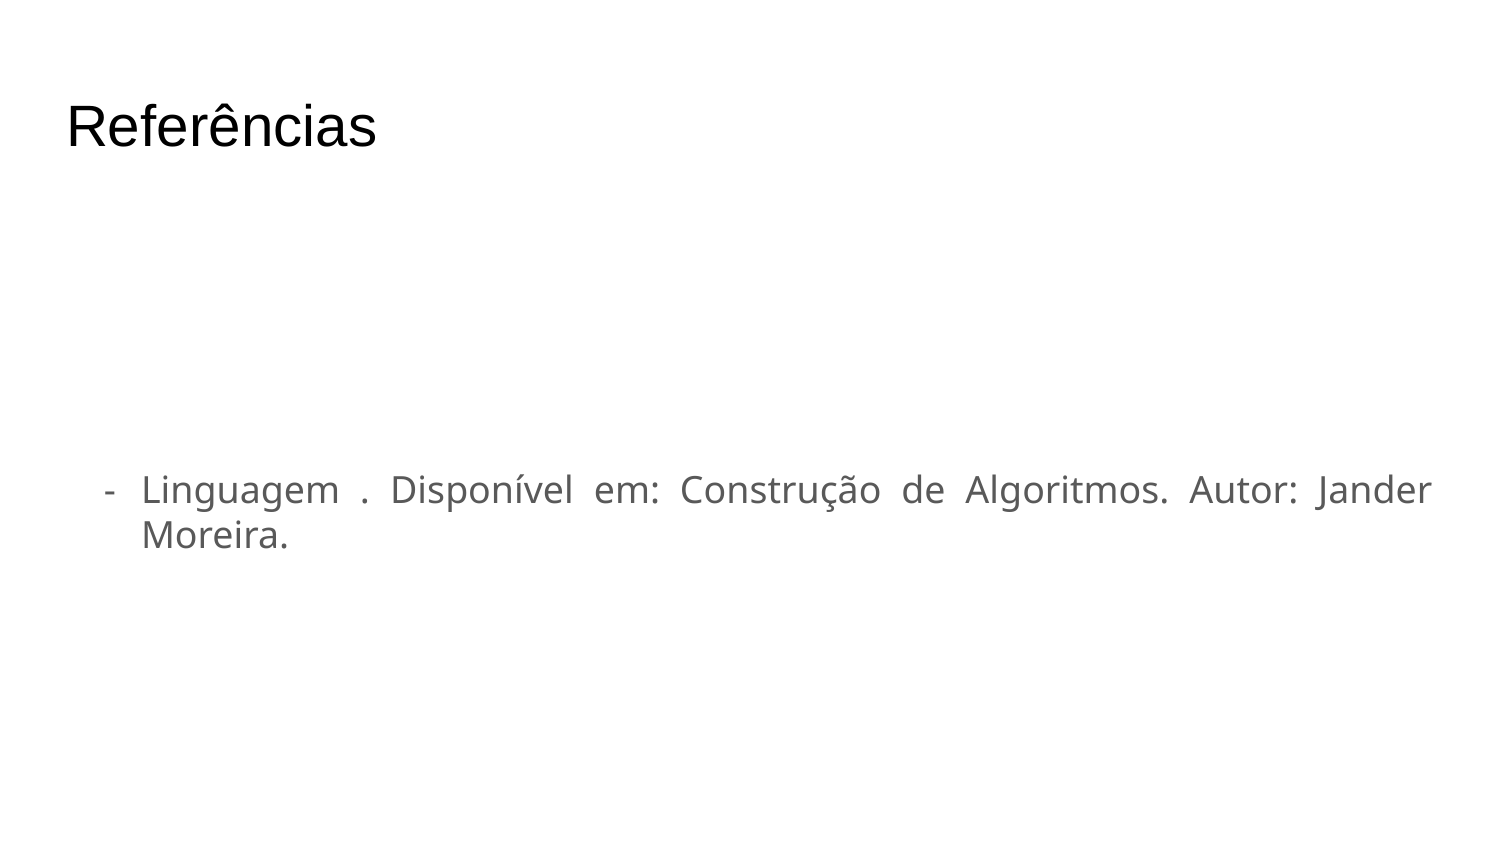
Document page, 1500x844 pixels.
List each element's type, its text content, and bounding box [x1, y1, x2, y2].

title Referências [51, 72, 1449, 167]
list Linguagem . Disponível em: Construção de Algoritmos. Autor: Jander Moreira. [51, 189, 1449, 750]
